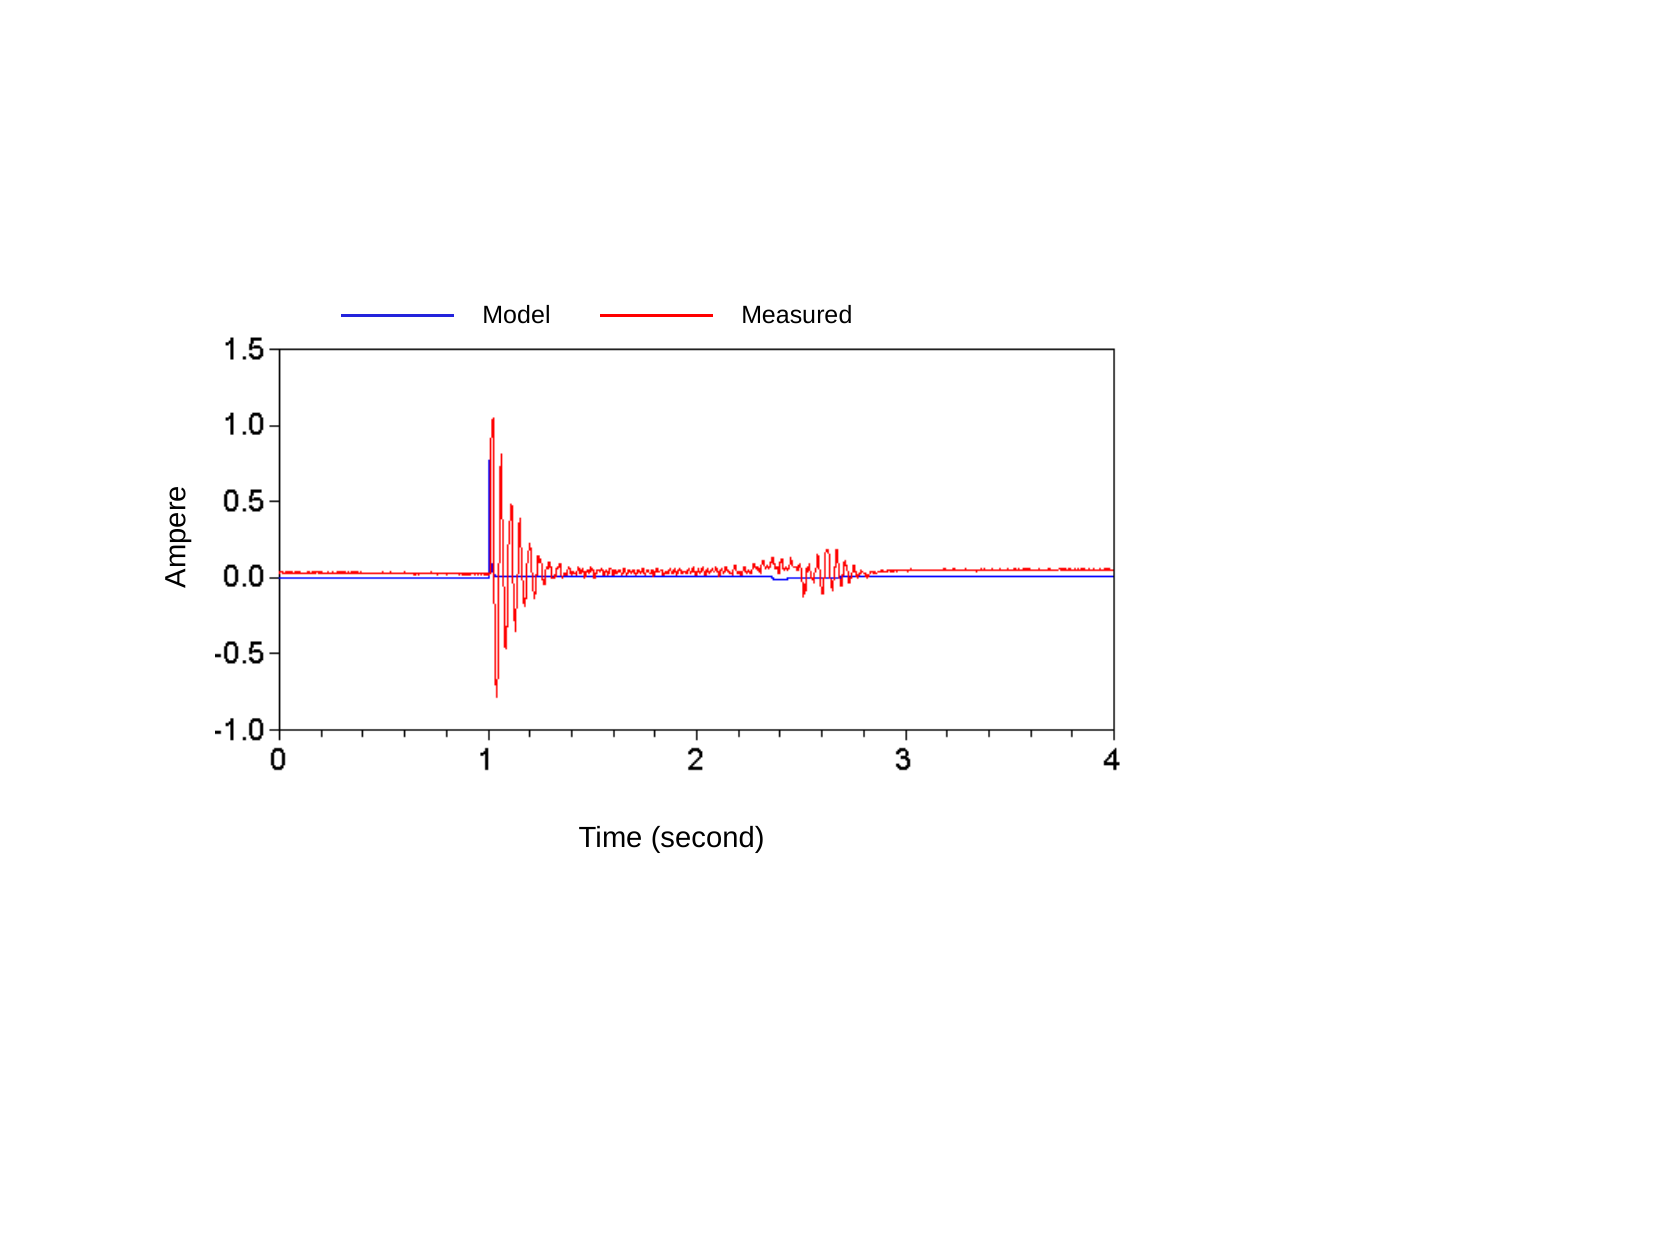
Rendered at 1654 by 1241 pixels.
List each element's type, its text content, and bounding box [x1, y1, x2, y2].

text_box Model [467, 289, 726, 338]
text_box Measured [726, 289, 1123, 338]
picture [215, 330, 1137, 800]
text_box Time (second) [562, 811, 901, 863]
text_box Ampere [150, 368, 201, 706]
